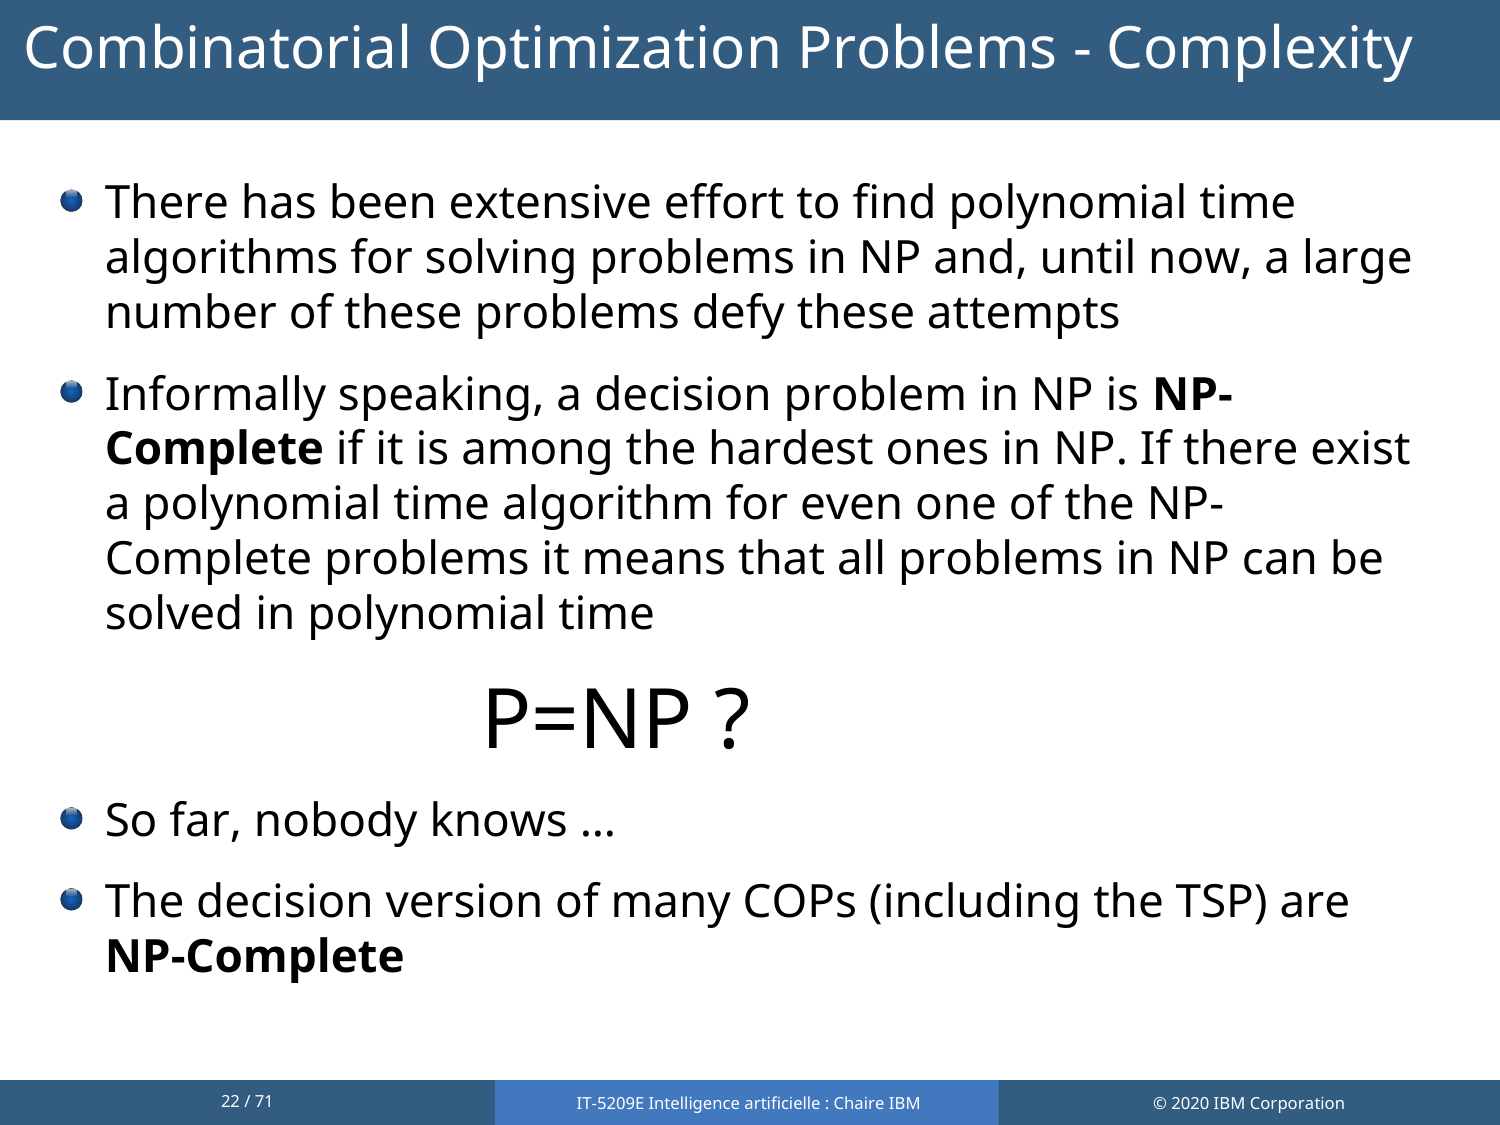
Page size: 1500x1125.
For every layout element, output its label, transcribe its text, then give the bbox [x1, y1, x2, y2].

list There has been extensive effort to find polynomial time algorithms for solving problems in NP and, until now, a large number of these problems defy these attempts Informally speaking, a decision problem in NP is NP-Complete if it is among the hardest ones in NP. If there exist a polynomial time algorithm for even one of the NP-Complete problems it means that all problems in NP can be solved in polynomial time P=NP ? So far, nobody knows … The decision version of many COPs (including the TSP) are NP-Complete [45, 165, 1441, 1071]
title Combinatorial Optimization Problems - Complexity [0, 0, 1500, 121]
